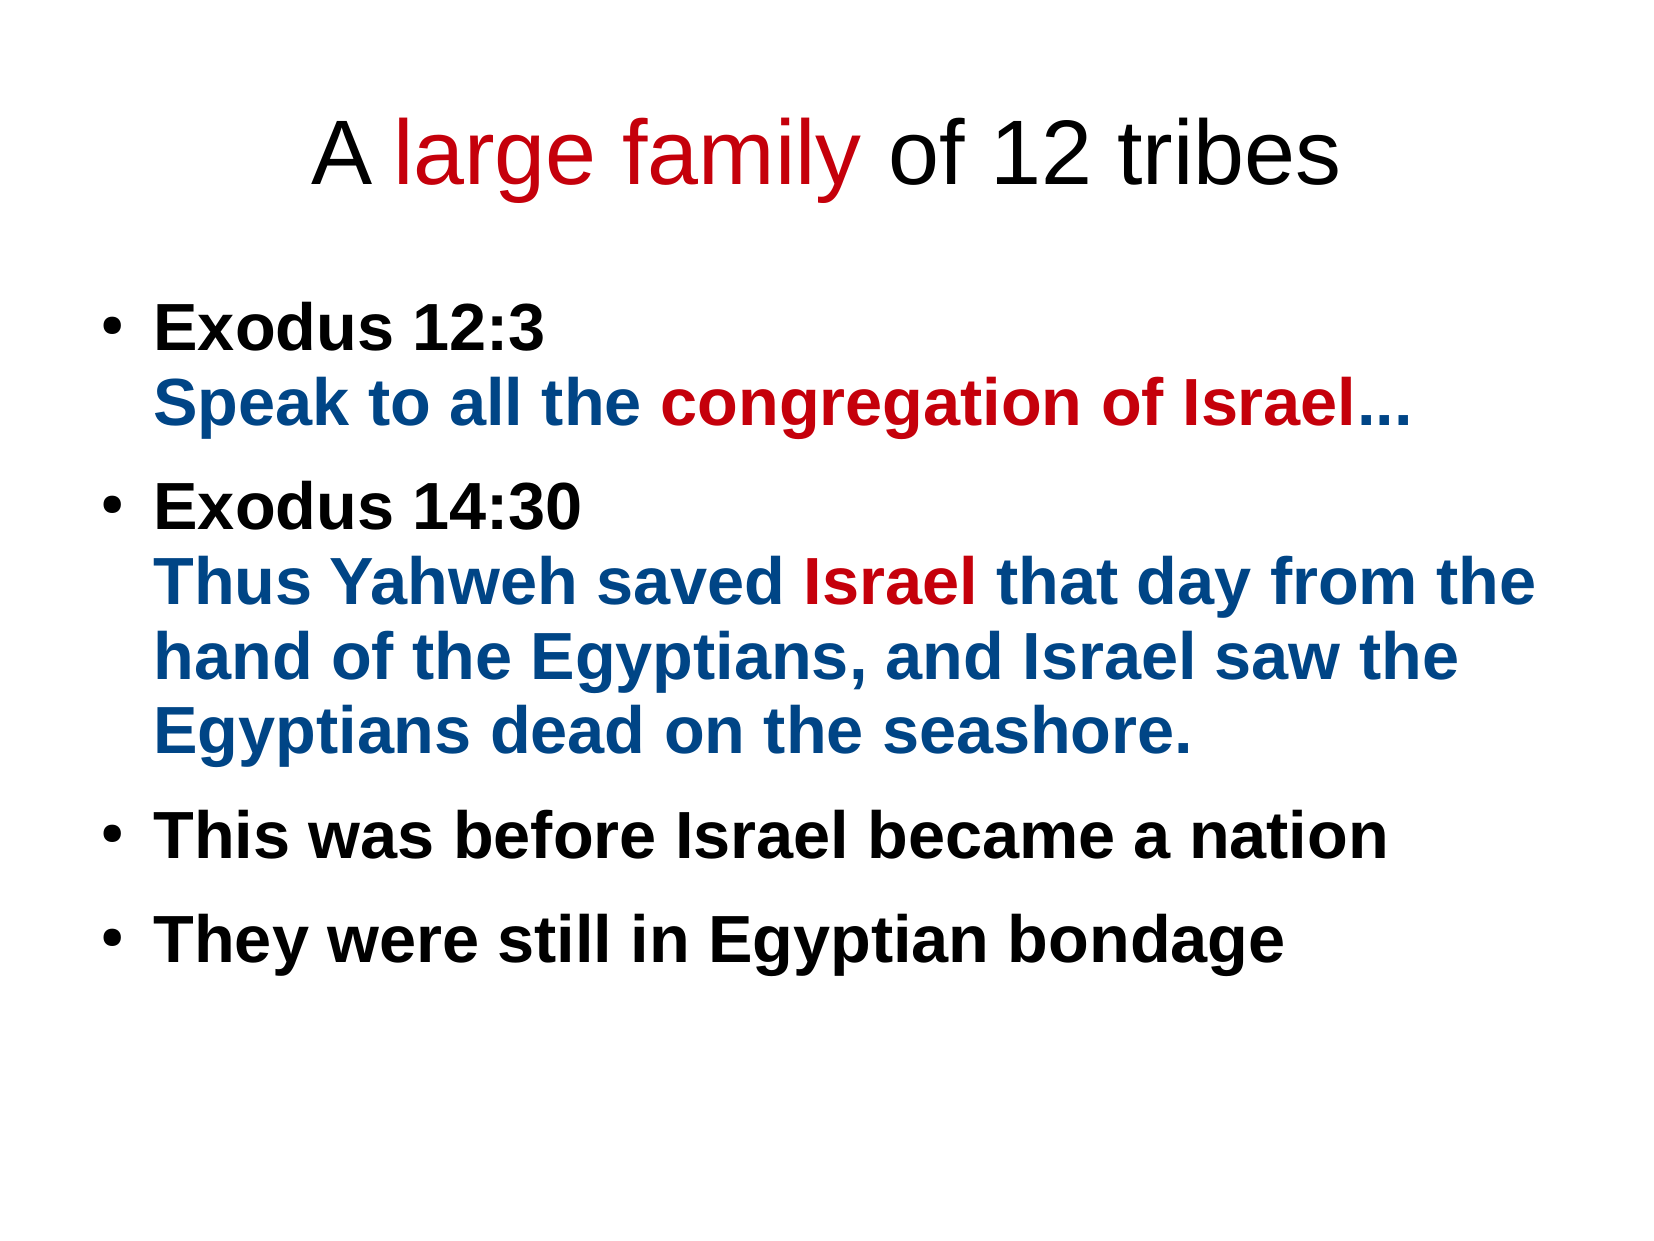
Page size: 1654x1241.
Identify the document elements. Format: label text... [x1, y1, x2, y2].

list Exodus 12:3 Speak to all the congregation of Israel... Exodus 14:30 Thus Yahweh saved Israel that day from the hand of the Egyptians, and Israel saw the Egyptians dead on the seashore. This was before Israel became a nation They were still in Egyptian bondage [82, 290, 1571, 1109]
title A large family of 12 tribes [82, 49, 1571, 257]
